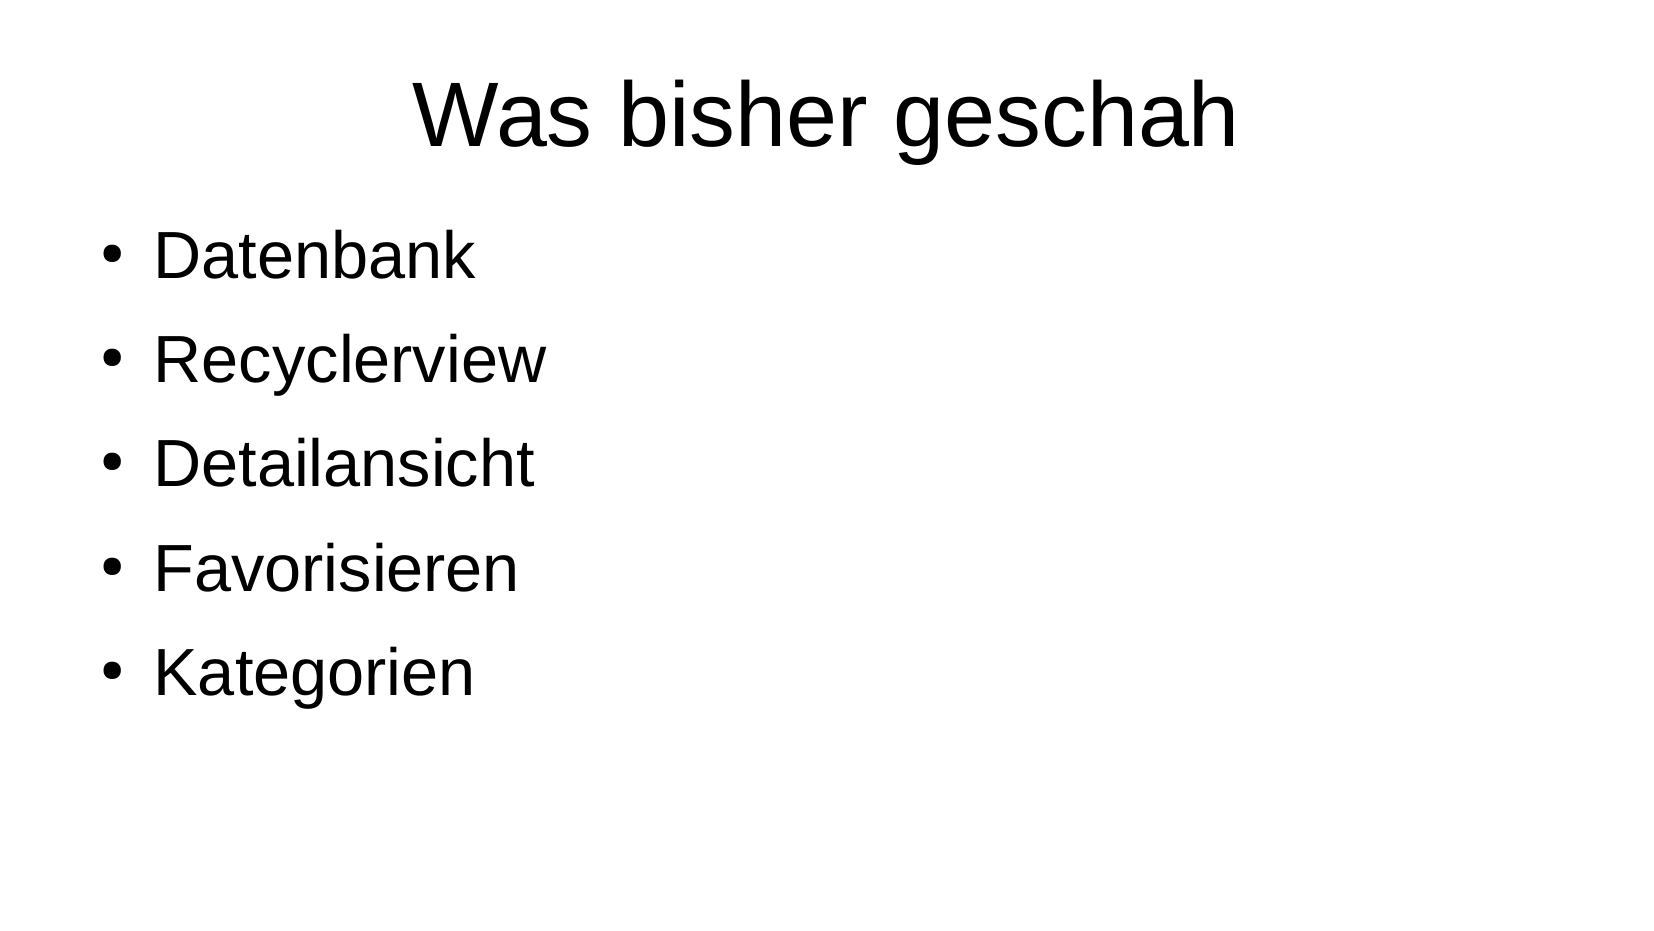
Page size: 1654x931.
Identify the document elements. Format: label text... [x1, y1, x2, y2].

list Datenbank Recyclerview Detailansicht Favorisieren Kategorien [82, 217, 1571, 758]
title Was bisher geschah [82, 37, 1571, 193]
